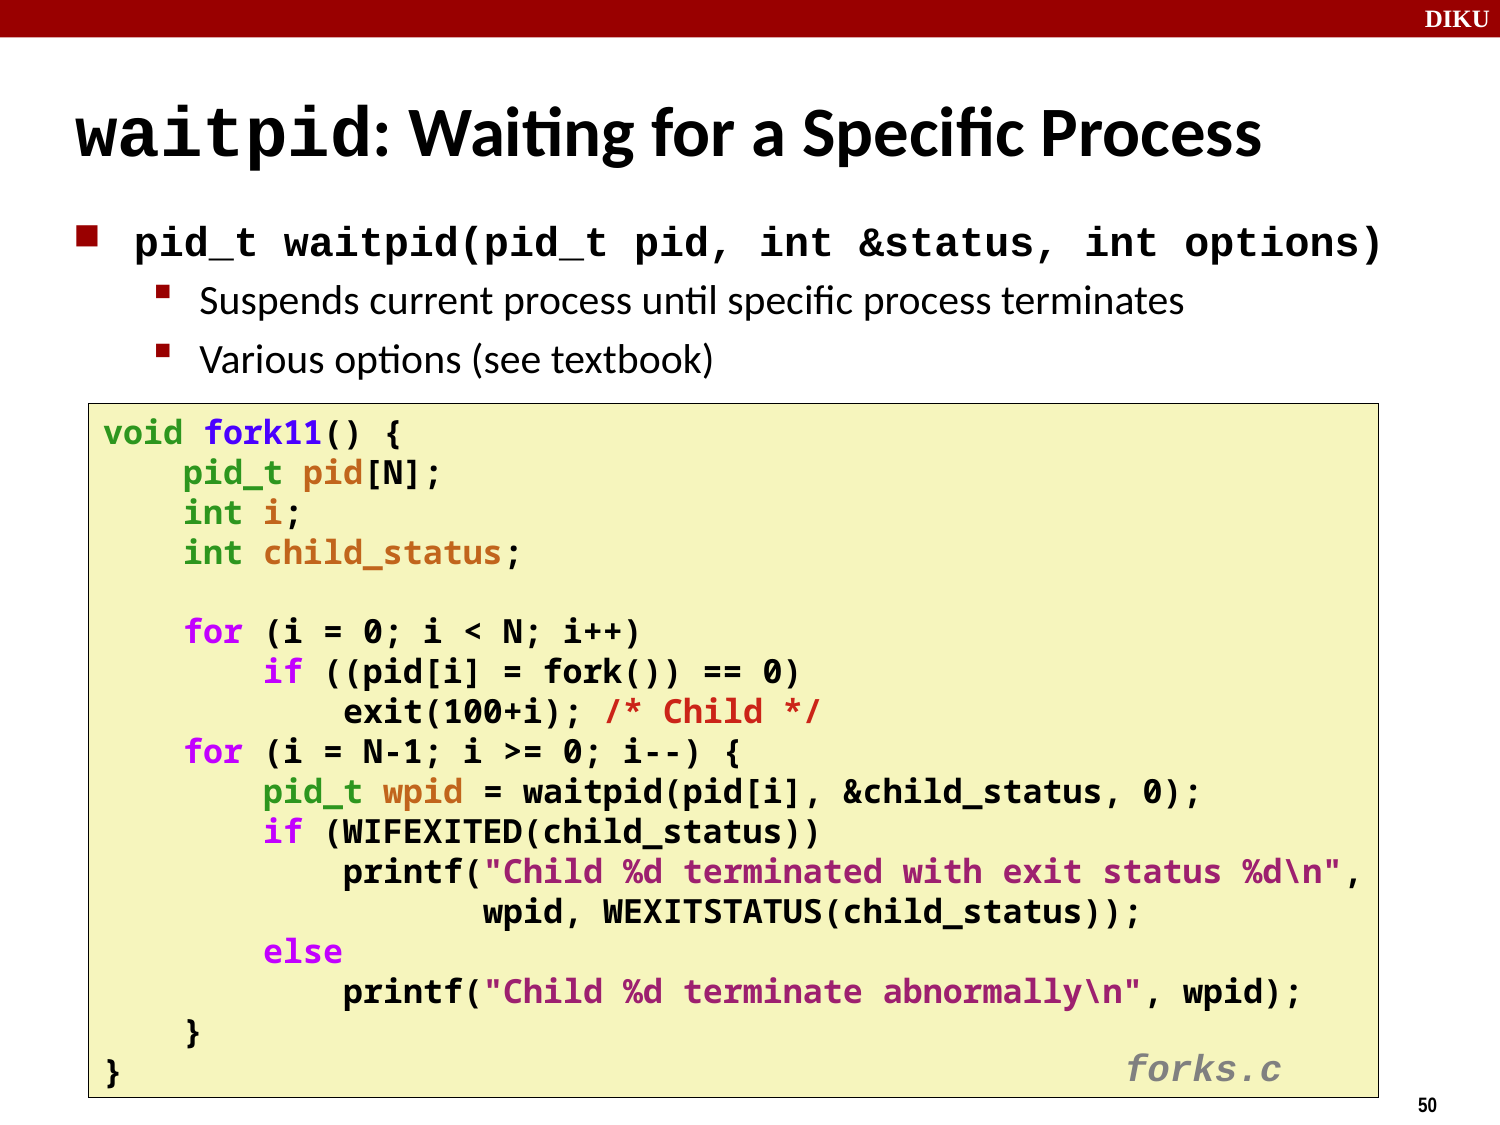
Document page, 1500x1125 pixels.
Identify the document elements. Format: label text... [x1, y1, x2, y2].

title waitpid: Waiting for a Specific Process [60, 80, 1500, 175]
text_box forks.c [1110, 1039, 1298, 1098]
text_box void fork11() { pid_t pid[N]; int i; int child_status; for (i = 0; i < N; i++) if ((pid[i] = fork()) == 0) exit(100+i); /* Child */ for (i = N-1; i >= 0; i--) { pid_t wpid = waitpid(pid[i], &child_status, 0); if (WIFEXITED(child_status)) printf("Child %d terminated with exit status %d\n", wpid, WEXITSTATUS(child_status)); else printf("Child %d terminate abnormally\n", wpid); } } [88, 403, 1378, 1098]
list pid_t waitpid(pid_t pid, int &status, int options) Suspends current process until specific process terminates Various options (see textbook) [62, 207, 1475, 388]
